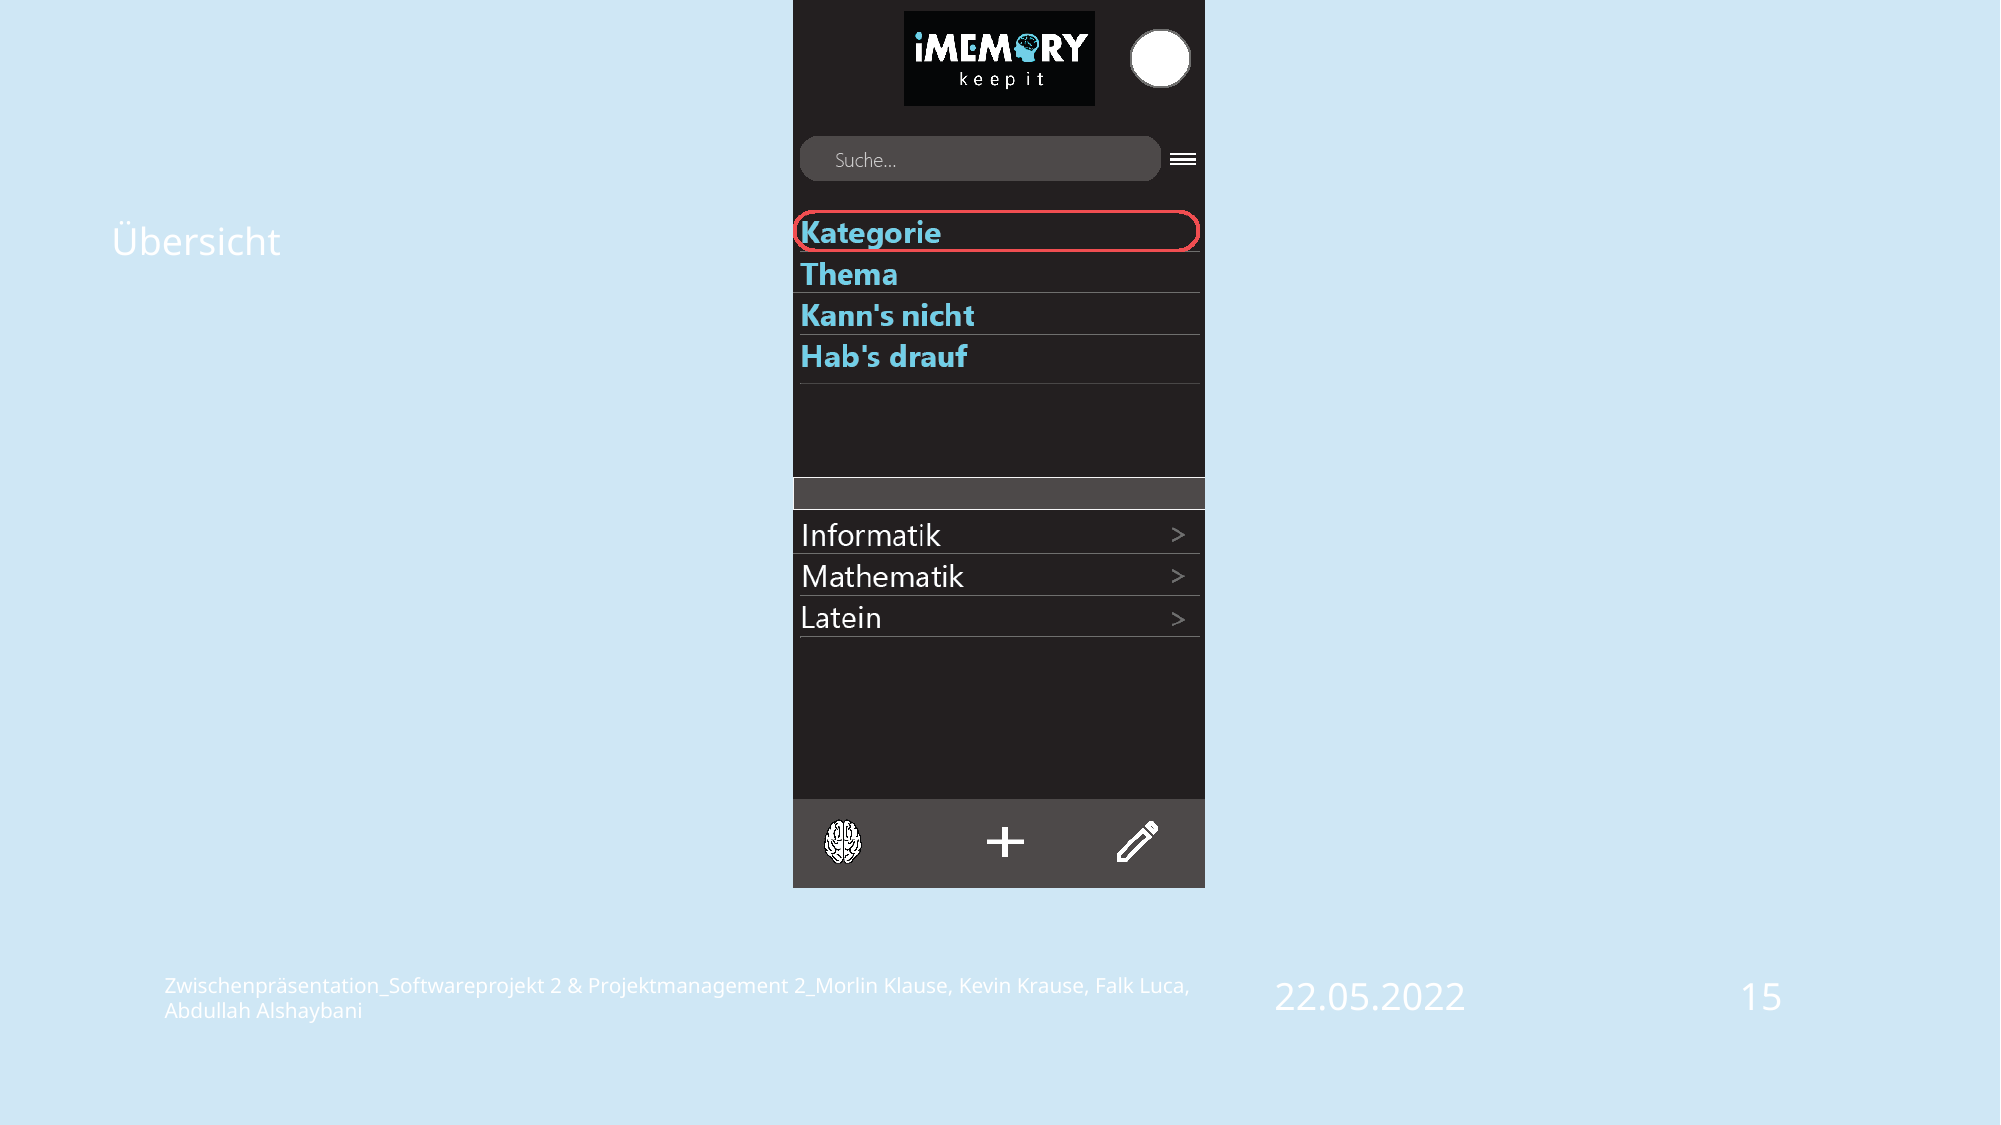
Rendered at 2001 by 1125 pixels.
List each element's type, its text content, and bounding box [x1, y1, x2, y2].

slide_number 22.05.2022 [1259, 965, 1710, 1025]
picture [793, 0, 1205, 888]
chart [794, 0, 1206, 889]
footer Zwischenpräsentation_Softwareprojekt 2 & Projektmanagement 2_Morlin Klause, Kevin Krause, Falk Luca, Abdullah Alshaybani [149, 965, 1245, 1025]
slide_number <Nummer> [1724, 965, 1849, 1025]
text_box Übersicht [21, 210, 739, 271]
